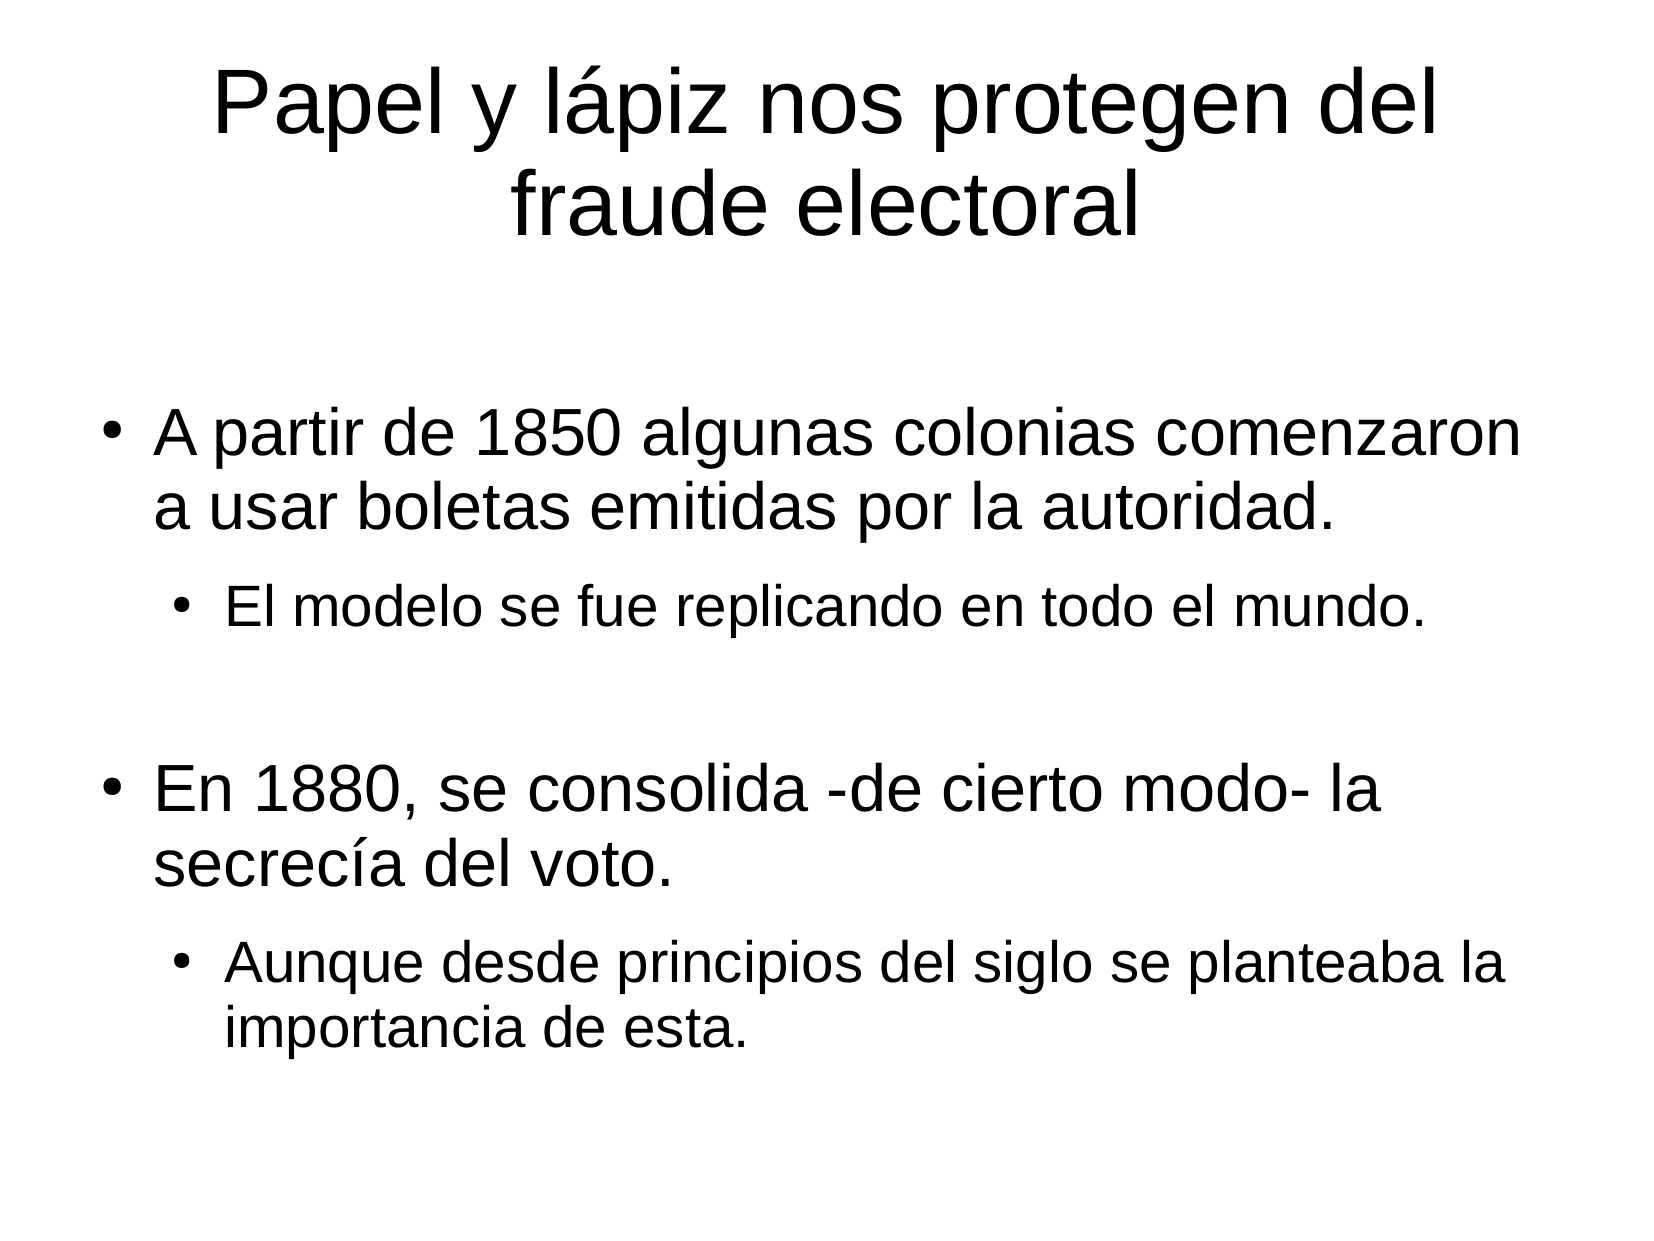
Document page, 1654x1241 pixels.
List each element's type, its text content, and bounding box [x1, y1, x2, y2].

list A partir de 1850 algunas colonias comenzaron a usar boletas emitidas por la autoridad. El modelo se fue replicando en todo el mundo. En 1880, se consolida -de cierto modo- la secrecía del voto. Aunque desde principios del siglo se planteaba la importancia de esta. [82, 290, 1571, 1109]
title Papel y lápiz nos protegen del fraude electoral [82, 49, 1571, 257]
